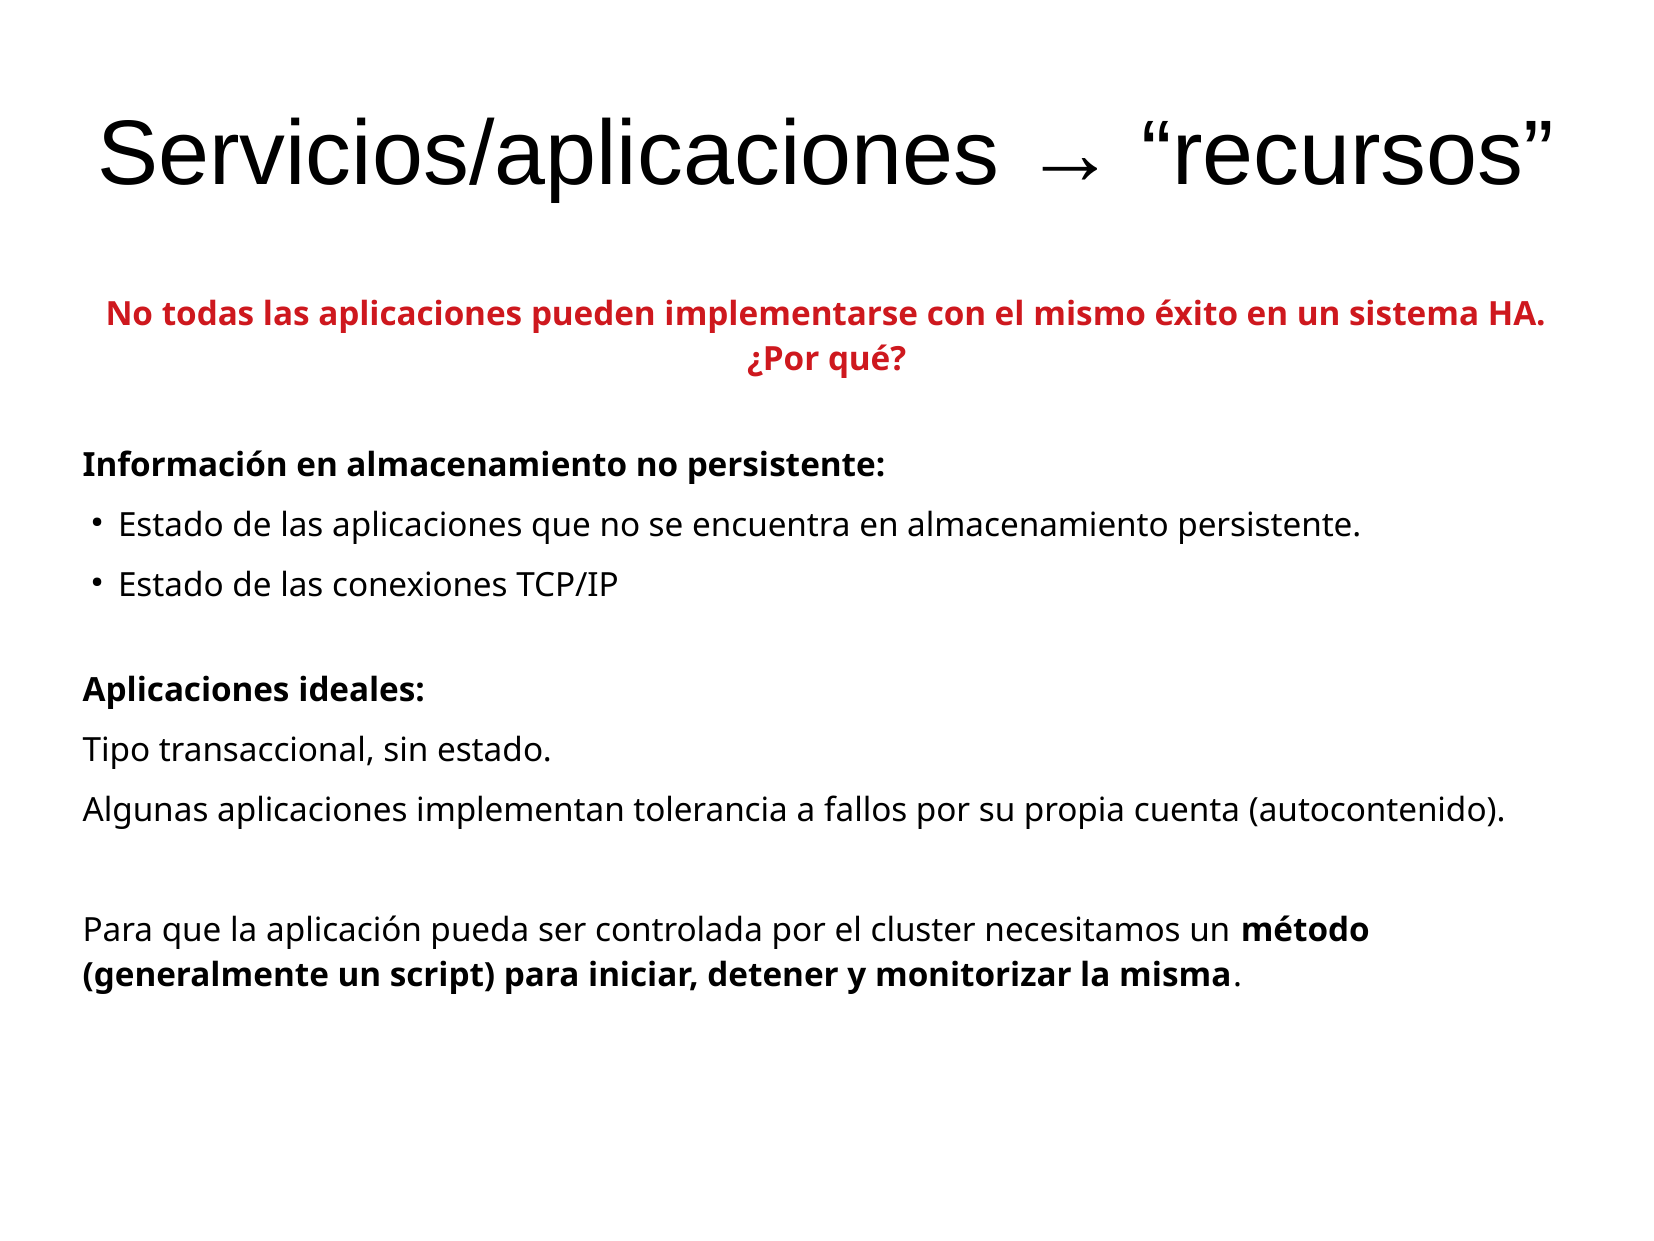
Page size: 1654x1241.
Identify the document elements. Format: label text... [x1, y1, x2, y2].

list No todas las aplicaciones pueden implementarse con el mismo éxito en un sistema HA. ¿Por qué? Información en almacenamiento no persistente: Estado de las aplicaciones que no se encuentra en almacenamiento persistente. Estado de las conexiones TCP/IP Aplicaciones ideales: Tipo transaccional, sin estado. Algunas aplicaciones implementan tolerancia a fallos por su propia cuenta (autocontenido). Para que la aplicación pueda ser controlada por el cluster necesitamos un método (generalmente un script) para iniciar, detener y monitorizar la misma. [82, 290, 1571, 1010]
title Servicios/aplicaciones → “recursos” [82, 49, 1571, 257]
